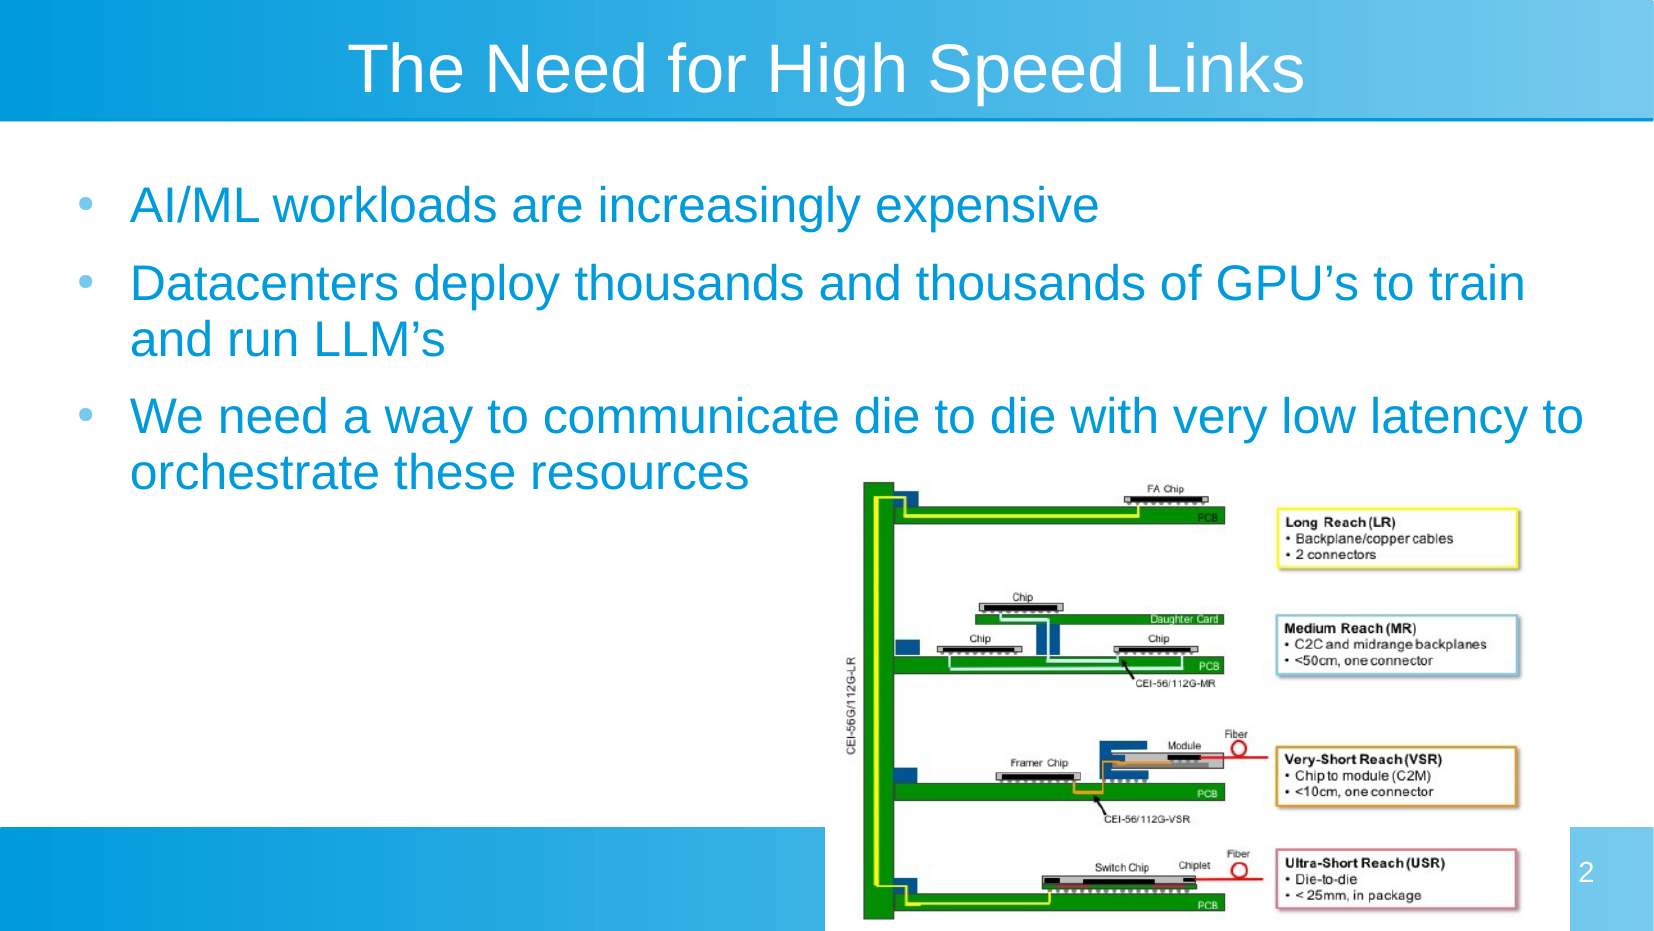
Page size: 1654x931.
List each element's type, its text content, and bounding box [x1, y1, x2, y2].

picture [825, 466, 1570, 931]
list AI/ML workloads are increasingly expensive Datacenters deploy thousands and thousands of GPU’s to train and run LLM’s We need a way to communicate die to die with very low latency to orchestrate these resources [59, 177, 1595, 768]
title The Need for High Speed Links [59, 29, 1595, 108]
